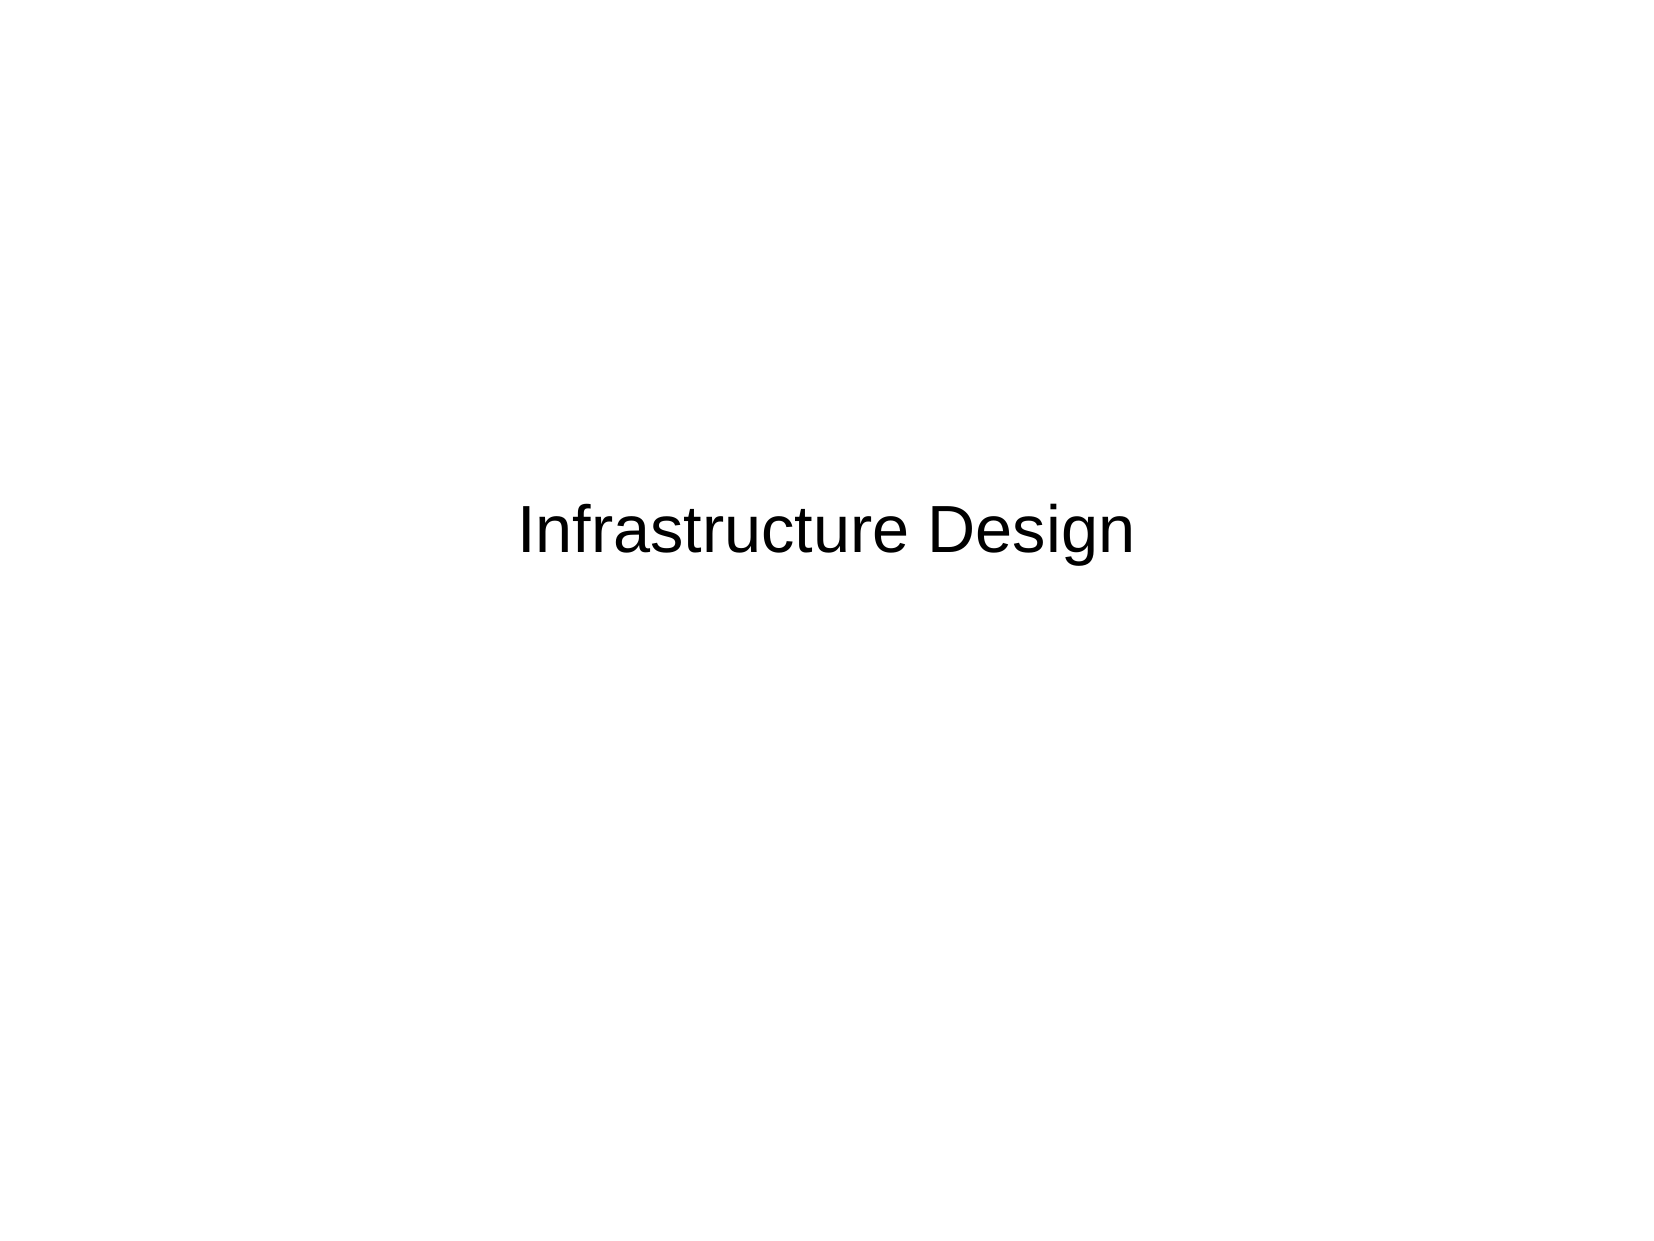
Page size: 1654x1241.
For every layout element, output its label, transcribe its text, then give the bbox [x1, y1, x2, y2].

subtitle Infrastructure Design [82, 49, 1571, 1010]
